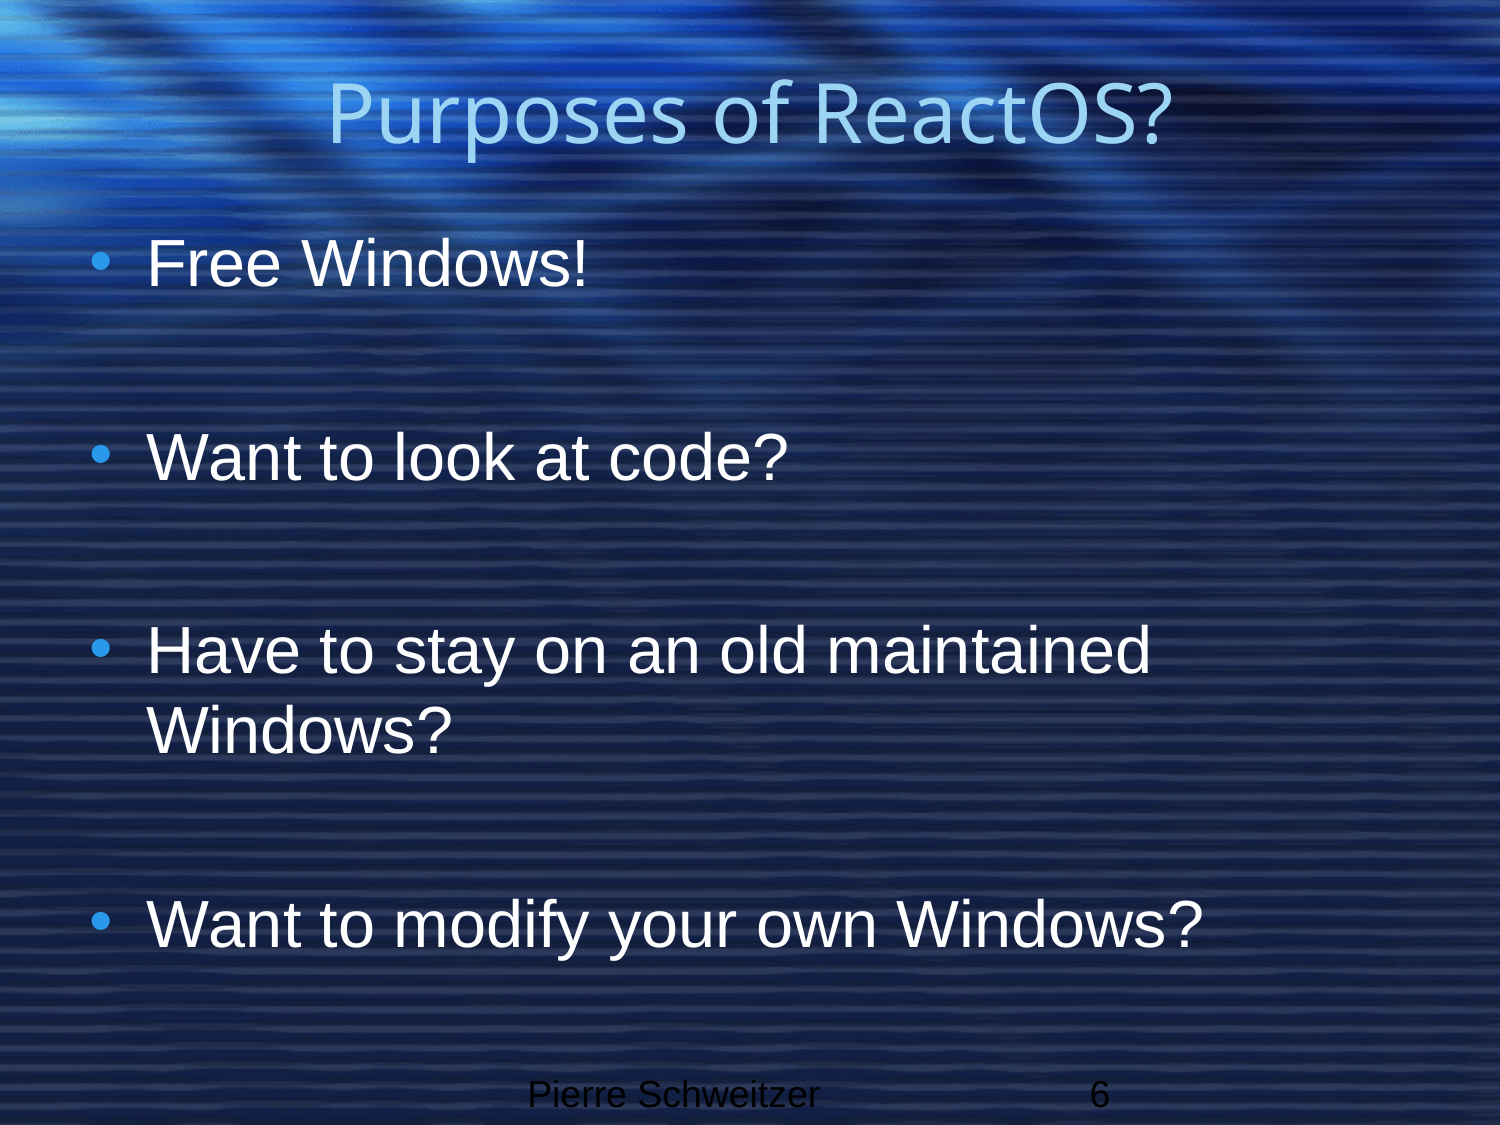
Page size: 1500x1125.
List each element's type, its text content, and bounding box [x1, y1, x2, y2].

picture [0, 0, 1500, 1125]
title Purposes of ReactOS? [75, 2, 1426, 212]
list Free Windows! Want to look at code? Have to stay on an old maintained Windows? Want to modify your own Windows? [75, 212, 1426, 1005]
